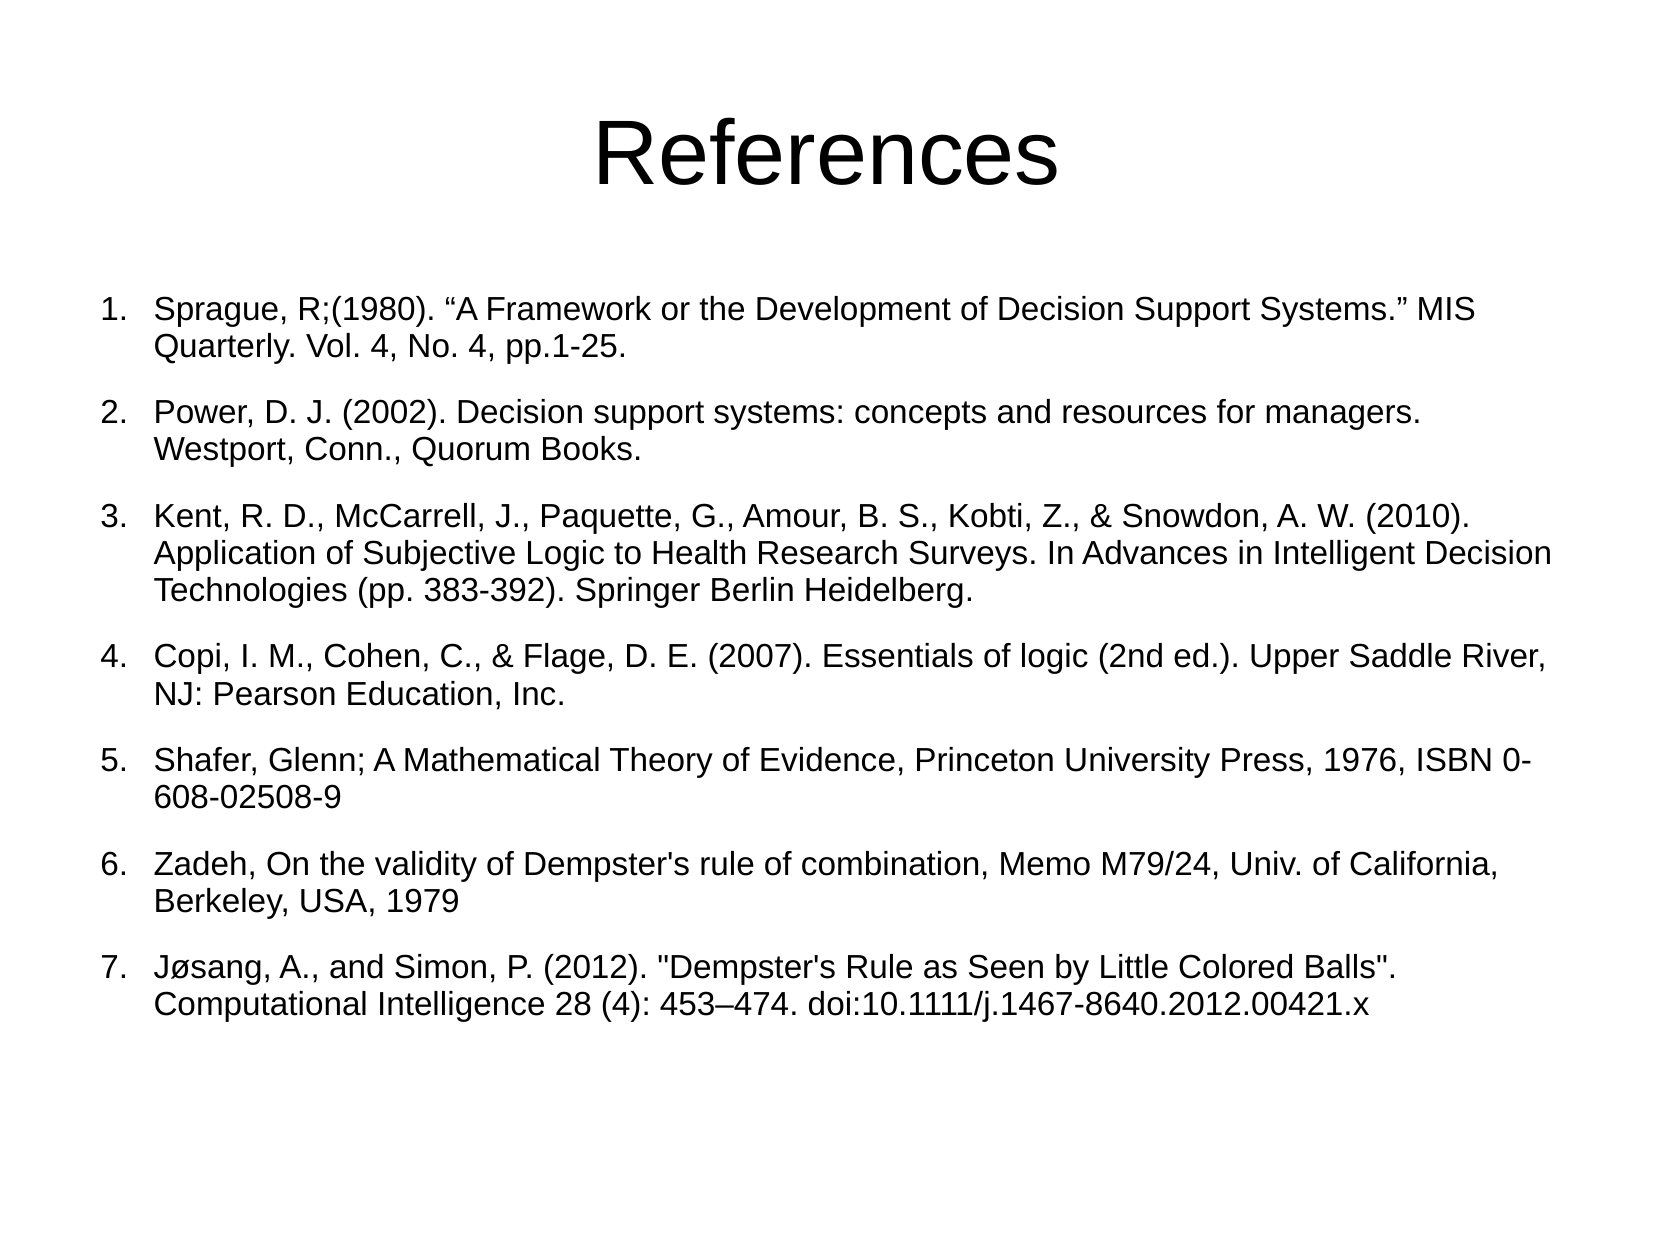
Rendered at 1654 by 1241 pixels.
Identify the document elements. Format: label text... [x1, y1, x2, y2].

list Sprague, R;(1980). “A Framework or the Development of Decision Support Systems.” MIS Quarterly. Vol. 4, No. 4, pp.1-25. Power, D. J. (2002). Decision support systems: concepts and resources for managers. Westport, Conn., Quorum Books. Kent, R. D., McCarrell, J., Paquette, G., Amour, B. S., Kobti, Z., & Snowdon, A. W. (2010). Application of Subjective Logic to Health Research Surveys. In Advances in Intelligent Decision Technologies (pp. 383-392). Springer Berlin Heidelberg. Copi, I. M., Cohen, C., & Flage, D. E. (2007). Essentials of logic (2nd ed.). Upper Saddle River, NJ: Pearson Education, Inc. Shafer, Glenn; A Mathematical Theory of Evidence, Princeton University Press, 1976, ISBN 0-608-02508-9 Zadeh, On the validity of Dempster's rule of combination, Memo M79/24, Univ. of California, Berkeley, USA, 1979 Jøsang, A., and Simon, P. (2012). "Dempster's Rule as Seen by Little Colored Balls". Computational Intelligence 28 (4): 453–474. doi:10.1111/j.1467-8640.2012.00421.x [82, 290, 1571, 1010]
title References [82, 49, 1571, 257]
